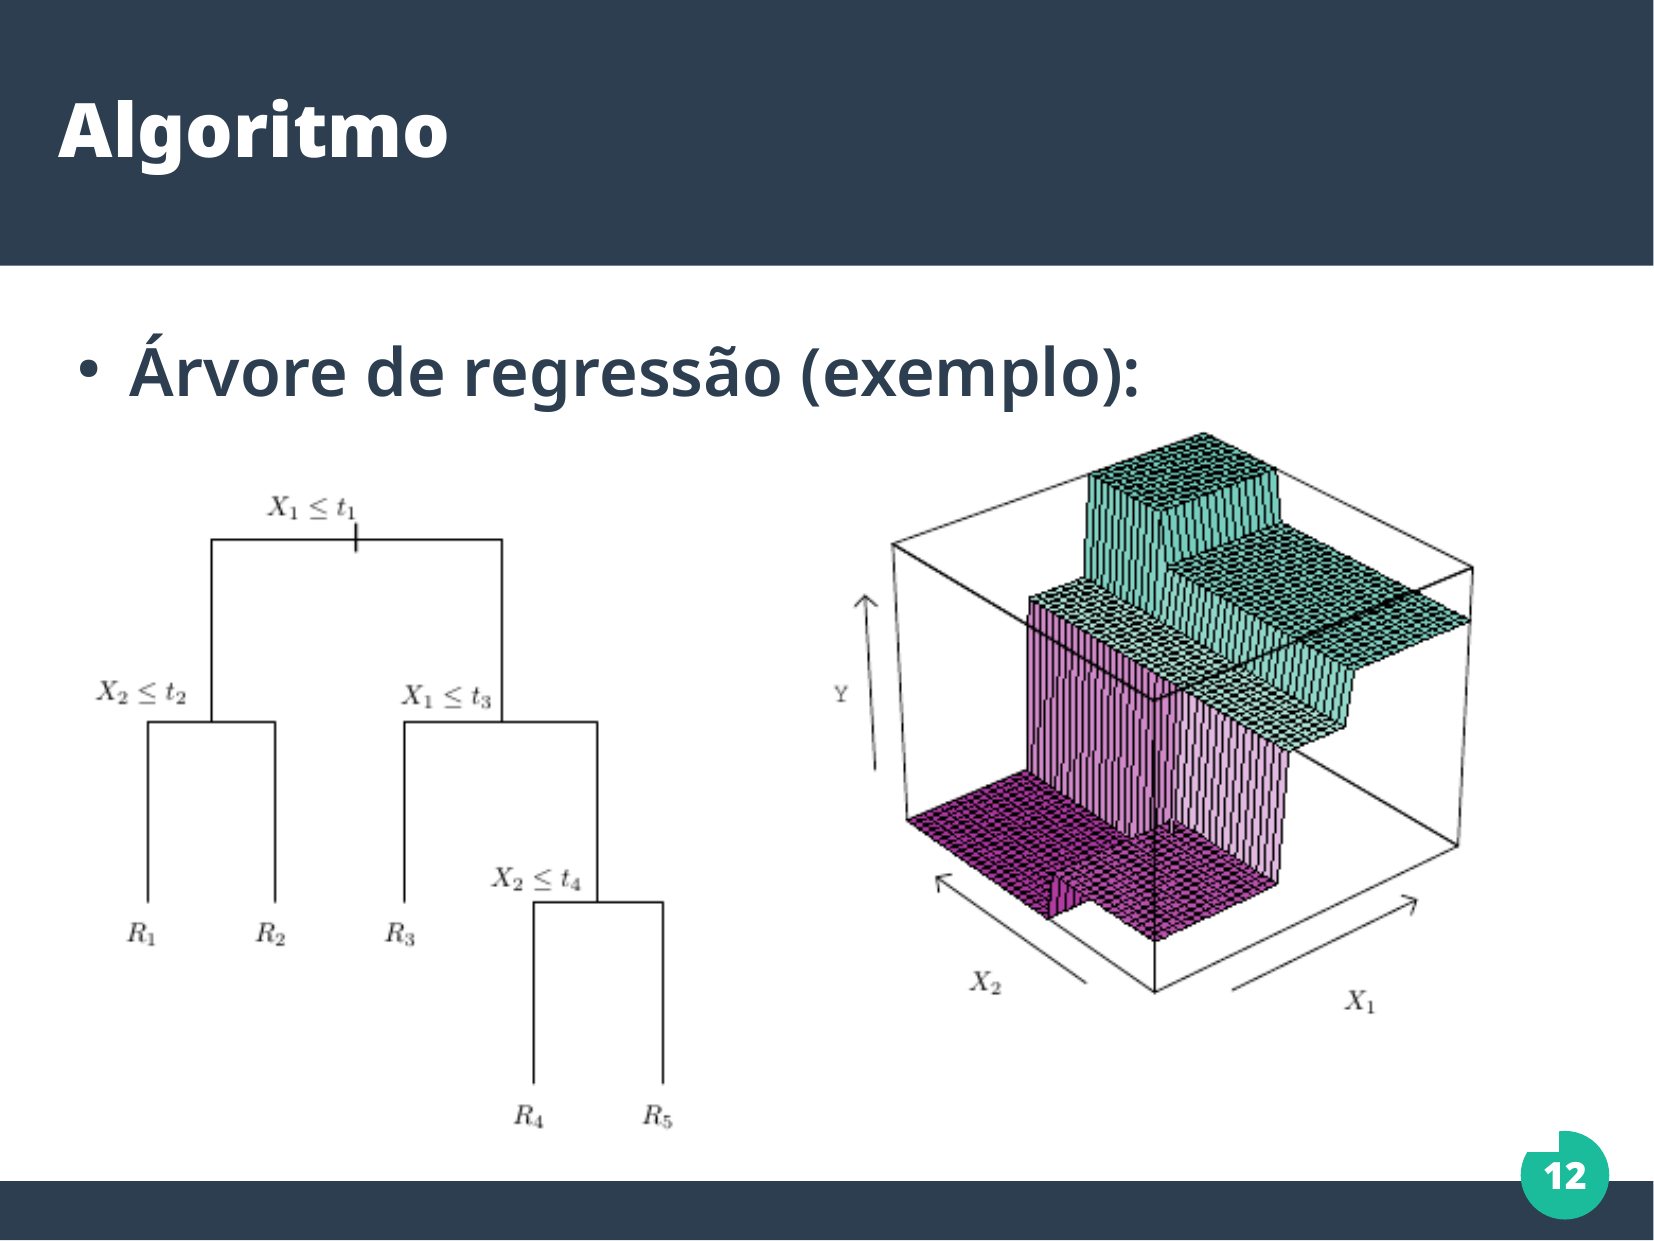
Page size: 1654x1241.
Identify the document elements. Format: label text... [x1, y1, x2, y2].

list Árvore de regressão (exemplo): [59, 324, 1595, 1152]
title Algoritmo [59, 49, 1595, 207]
picture [86, 431, 1559, 1152]
